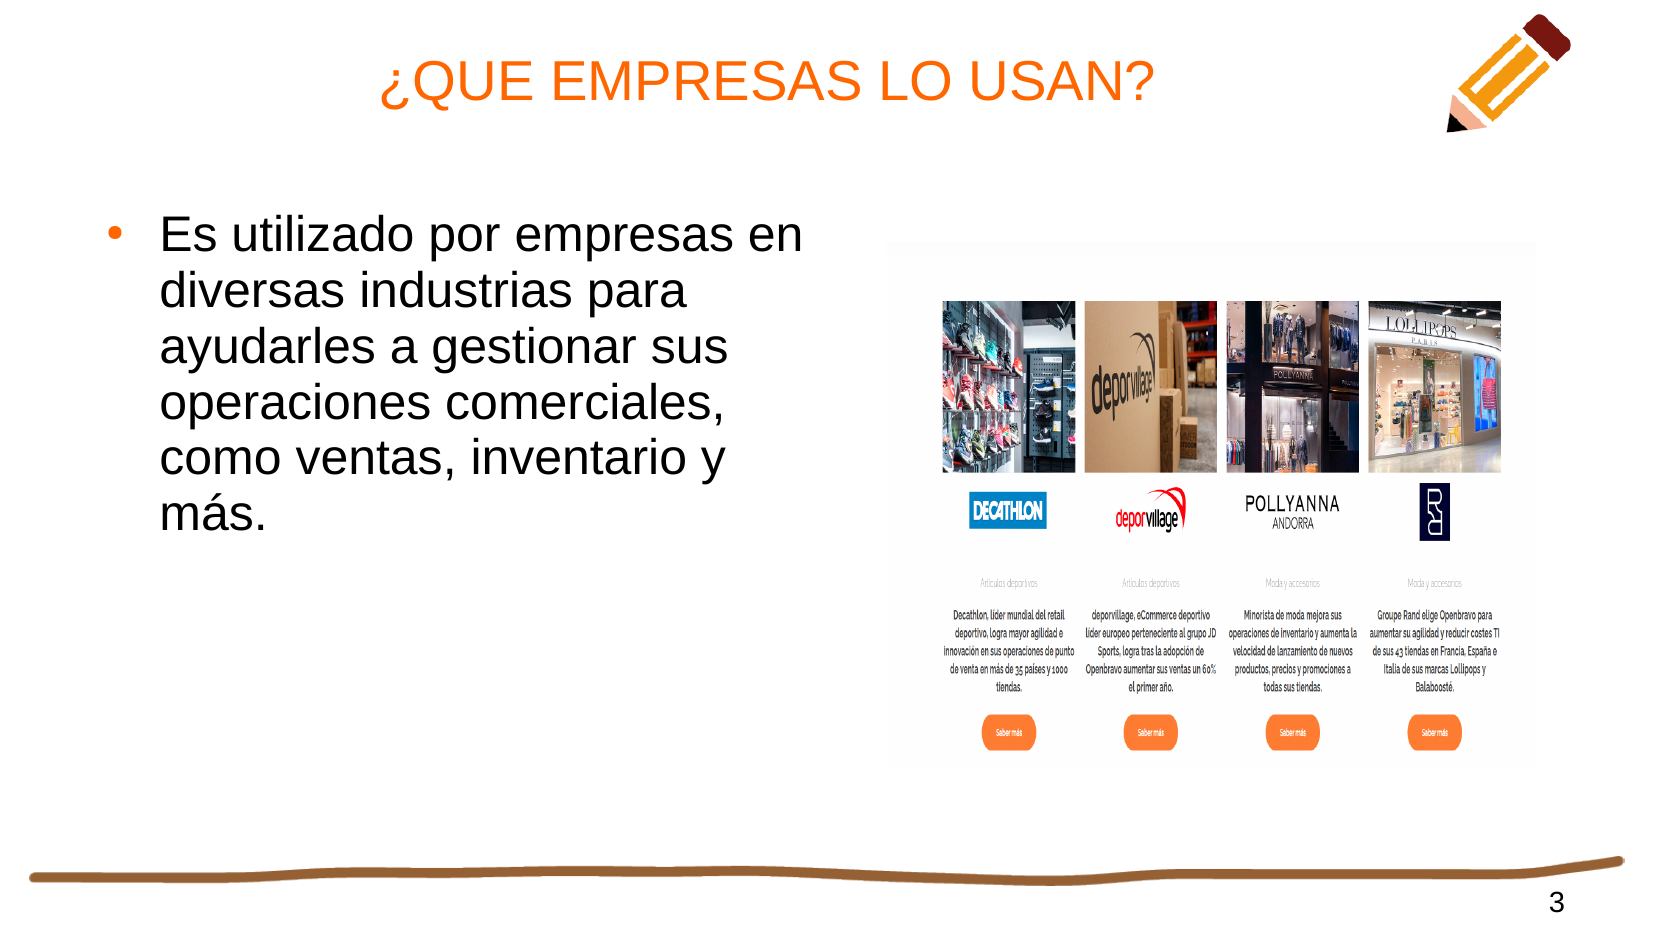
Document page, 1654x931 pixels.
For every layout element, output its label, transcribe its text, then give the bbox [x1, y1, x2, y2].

title ¿QUE EMPRESAS LO USAN? [88, 29, 1447, 133]
picture [885, 243, 1536, 768]
picture [1446, 14, 1571, 133]
list Es utilizado por empresas en diversas industrias para ayudarles a gestionar sus operaciones comerciales, como ventas, inventario y más. [88, 206, 809, 857]
picture [29, 856, 1625, 886]
